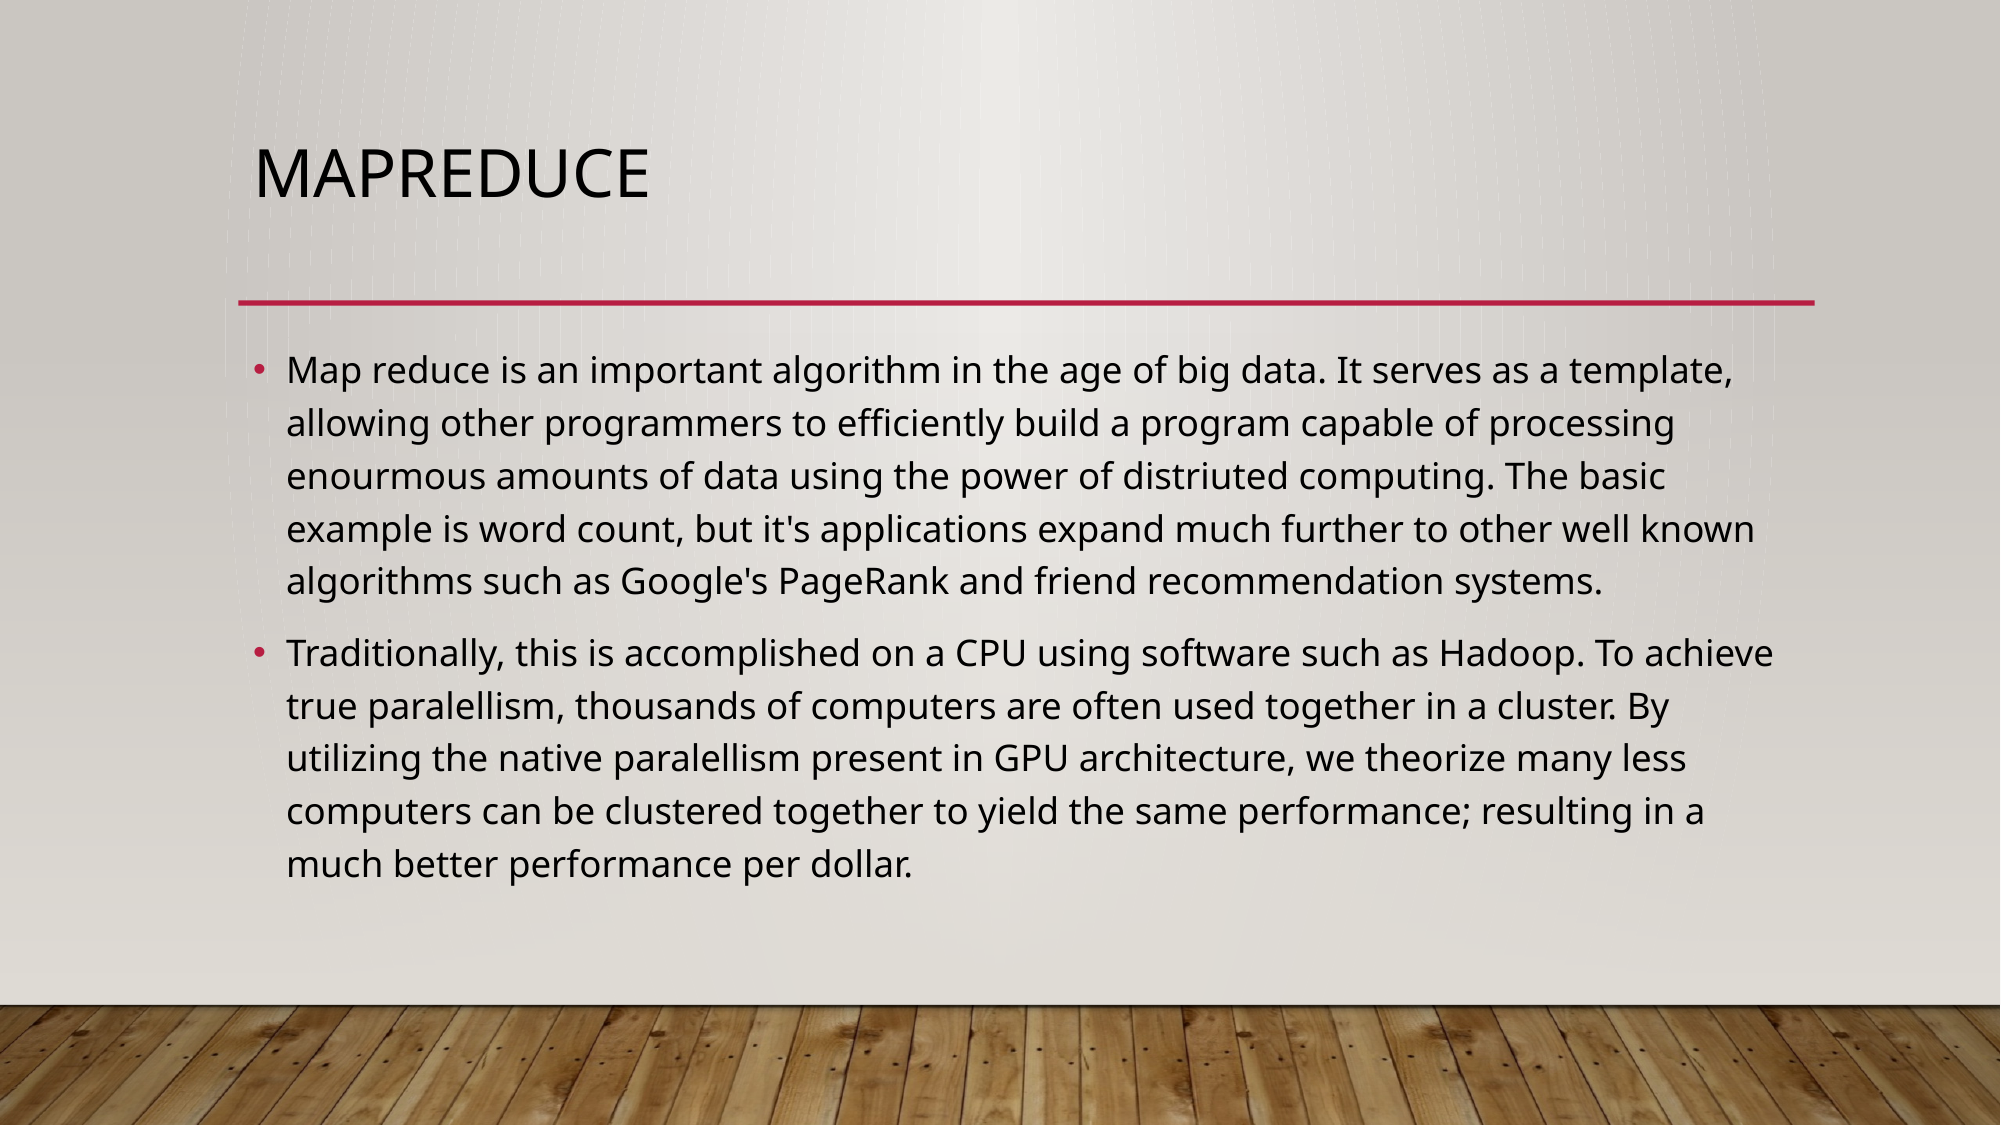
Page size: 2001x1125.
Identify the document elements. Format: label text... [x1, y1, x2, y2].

list Map reduce is an important algorithm in the age of big data. It serves as a template, allowing other programmers to efficiently build a program capable of processing enourmous amounts of data using the power of distriuted computing. The basic example is word count, but it's applications expand much further to other well known algorithms such as Google's PageRank and friend recommendation systems. Traditionally, this is accomplished on a CPU using software such as Hadoop. To achieve true paralellism, thousands of computers are often used together in a cluster. By utilizing the native paralellism present in GPU architecture, we theorize many less computers can be clustered together to yield the same performance; resulting in a much better performance per dollar. [238, 330, 1814, 897]
picture [0, 1005, 2000, 1125]
title MapREduce [238, 131, 1814, 305]
